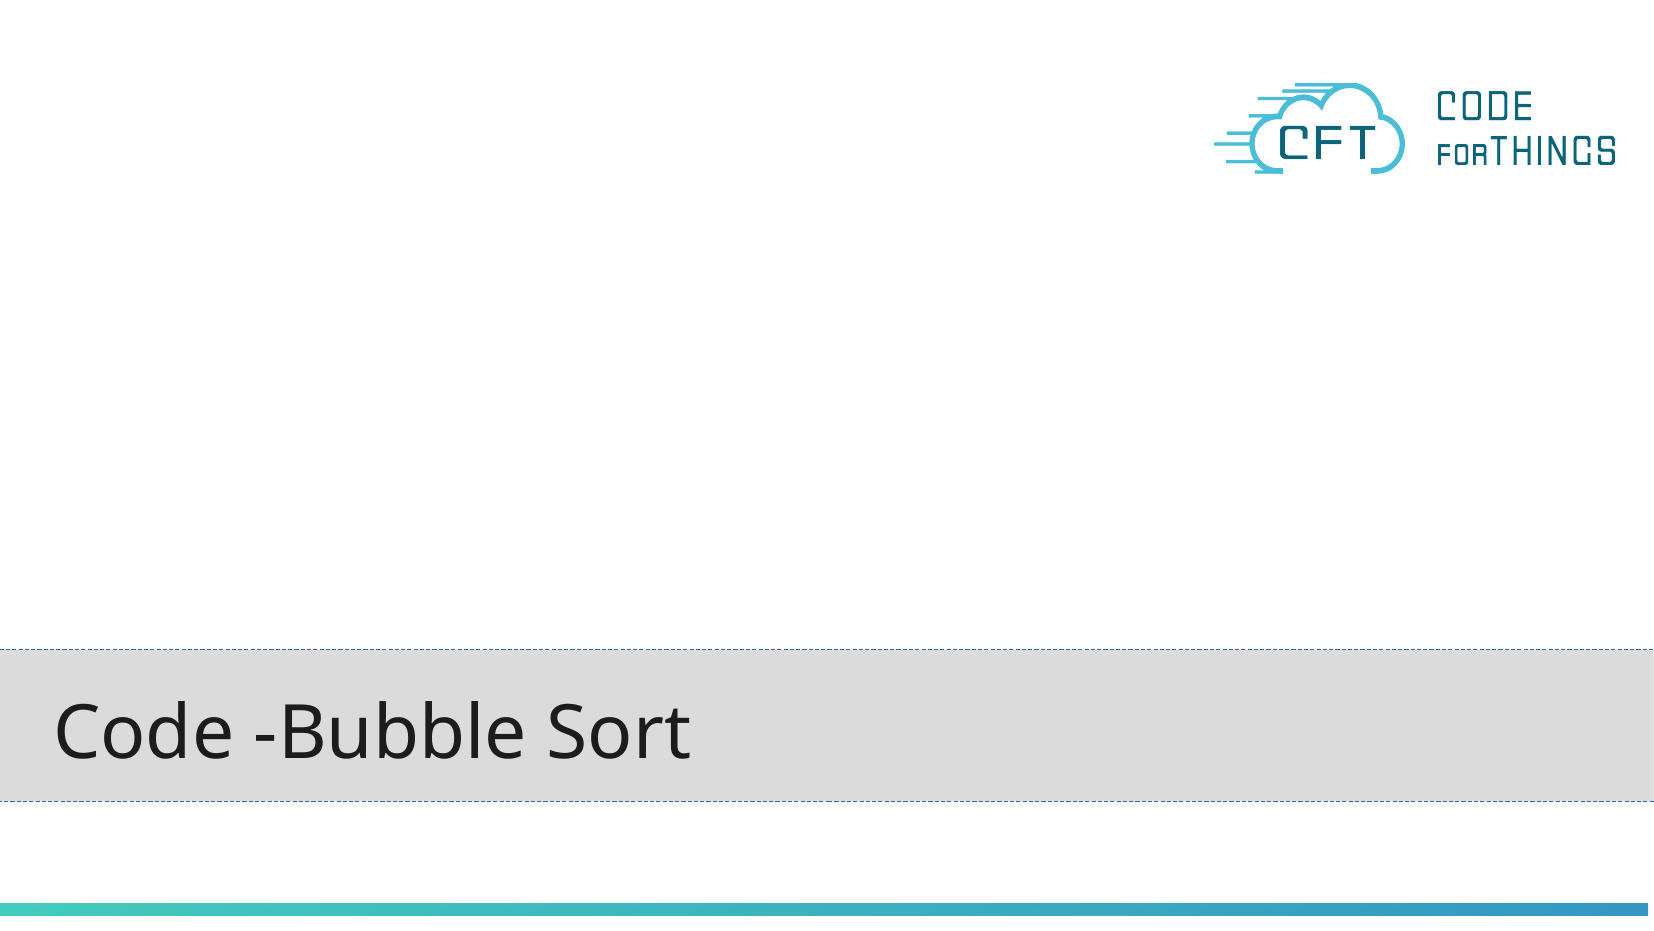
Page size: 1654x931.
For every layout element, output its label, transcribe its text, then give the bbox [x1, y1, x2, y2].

title Code -Bubble Sort [53, 651, 1542, 807]
picture [1214, 83, 1615, 174]
